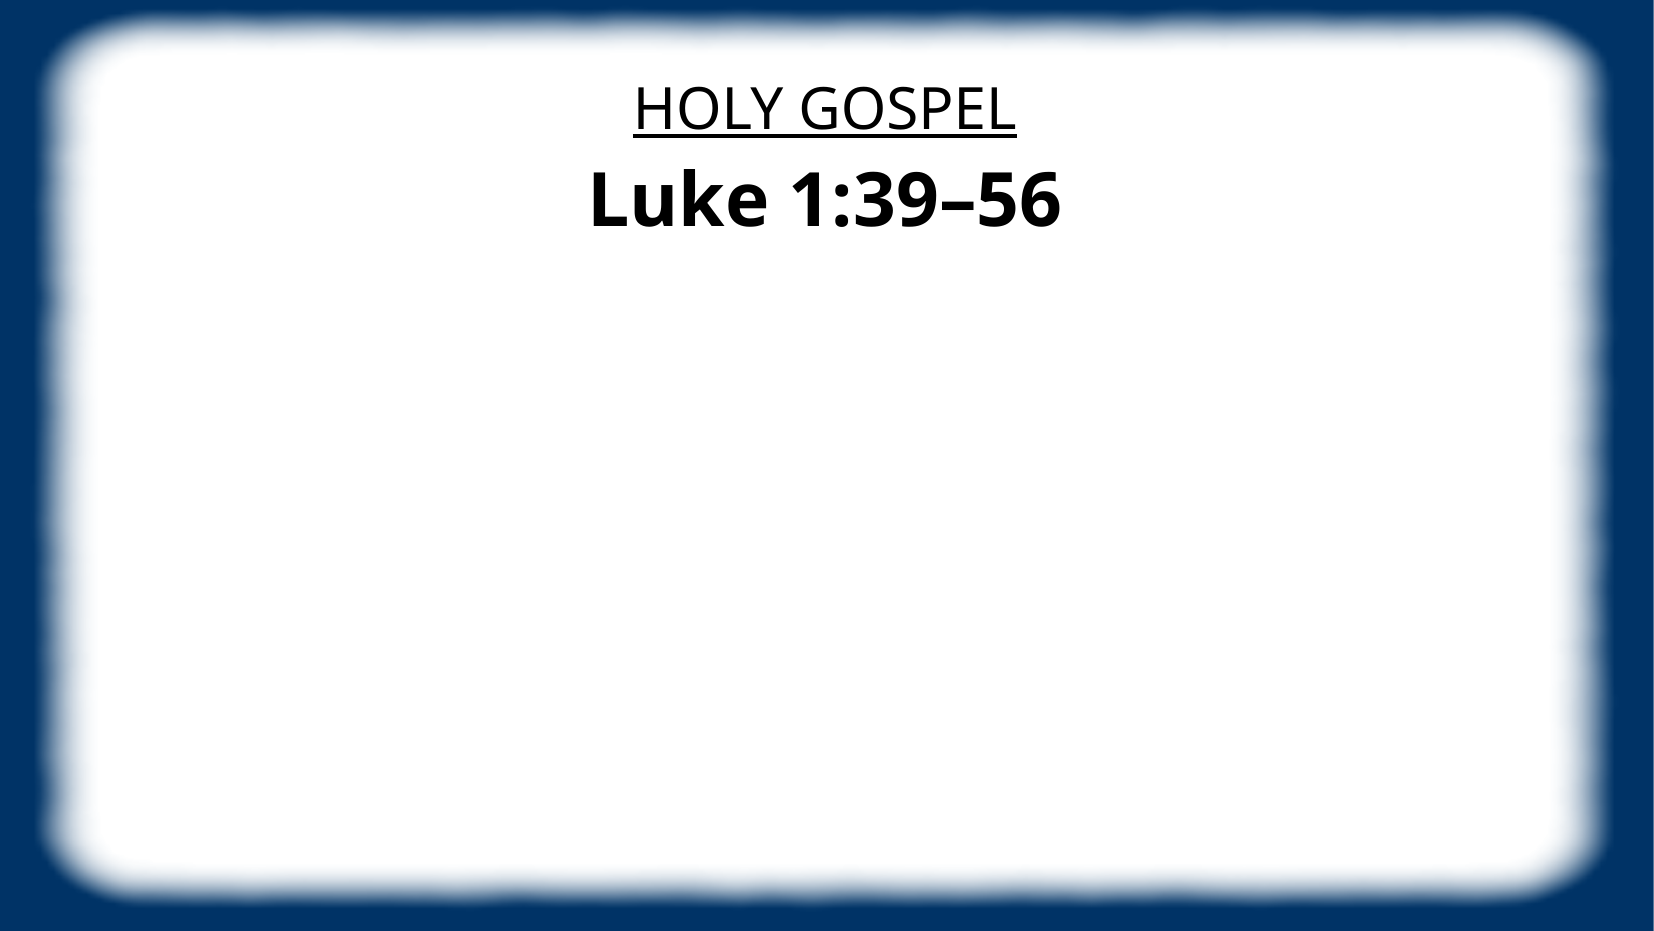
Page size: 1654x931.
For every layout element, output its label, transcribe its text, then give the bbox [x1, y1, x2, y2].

picture [0, 0, 1654, 931]
text_box HOLY GOSPEL Luke 1:39–56 [105, 60, 1546, 271]
